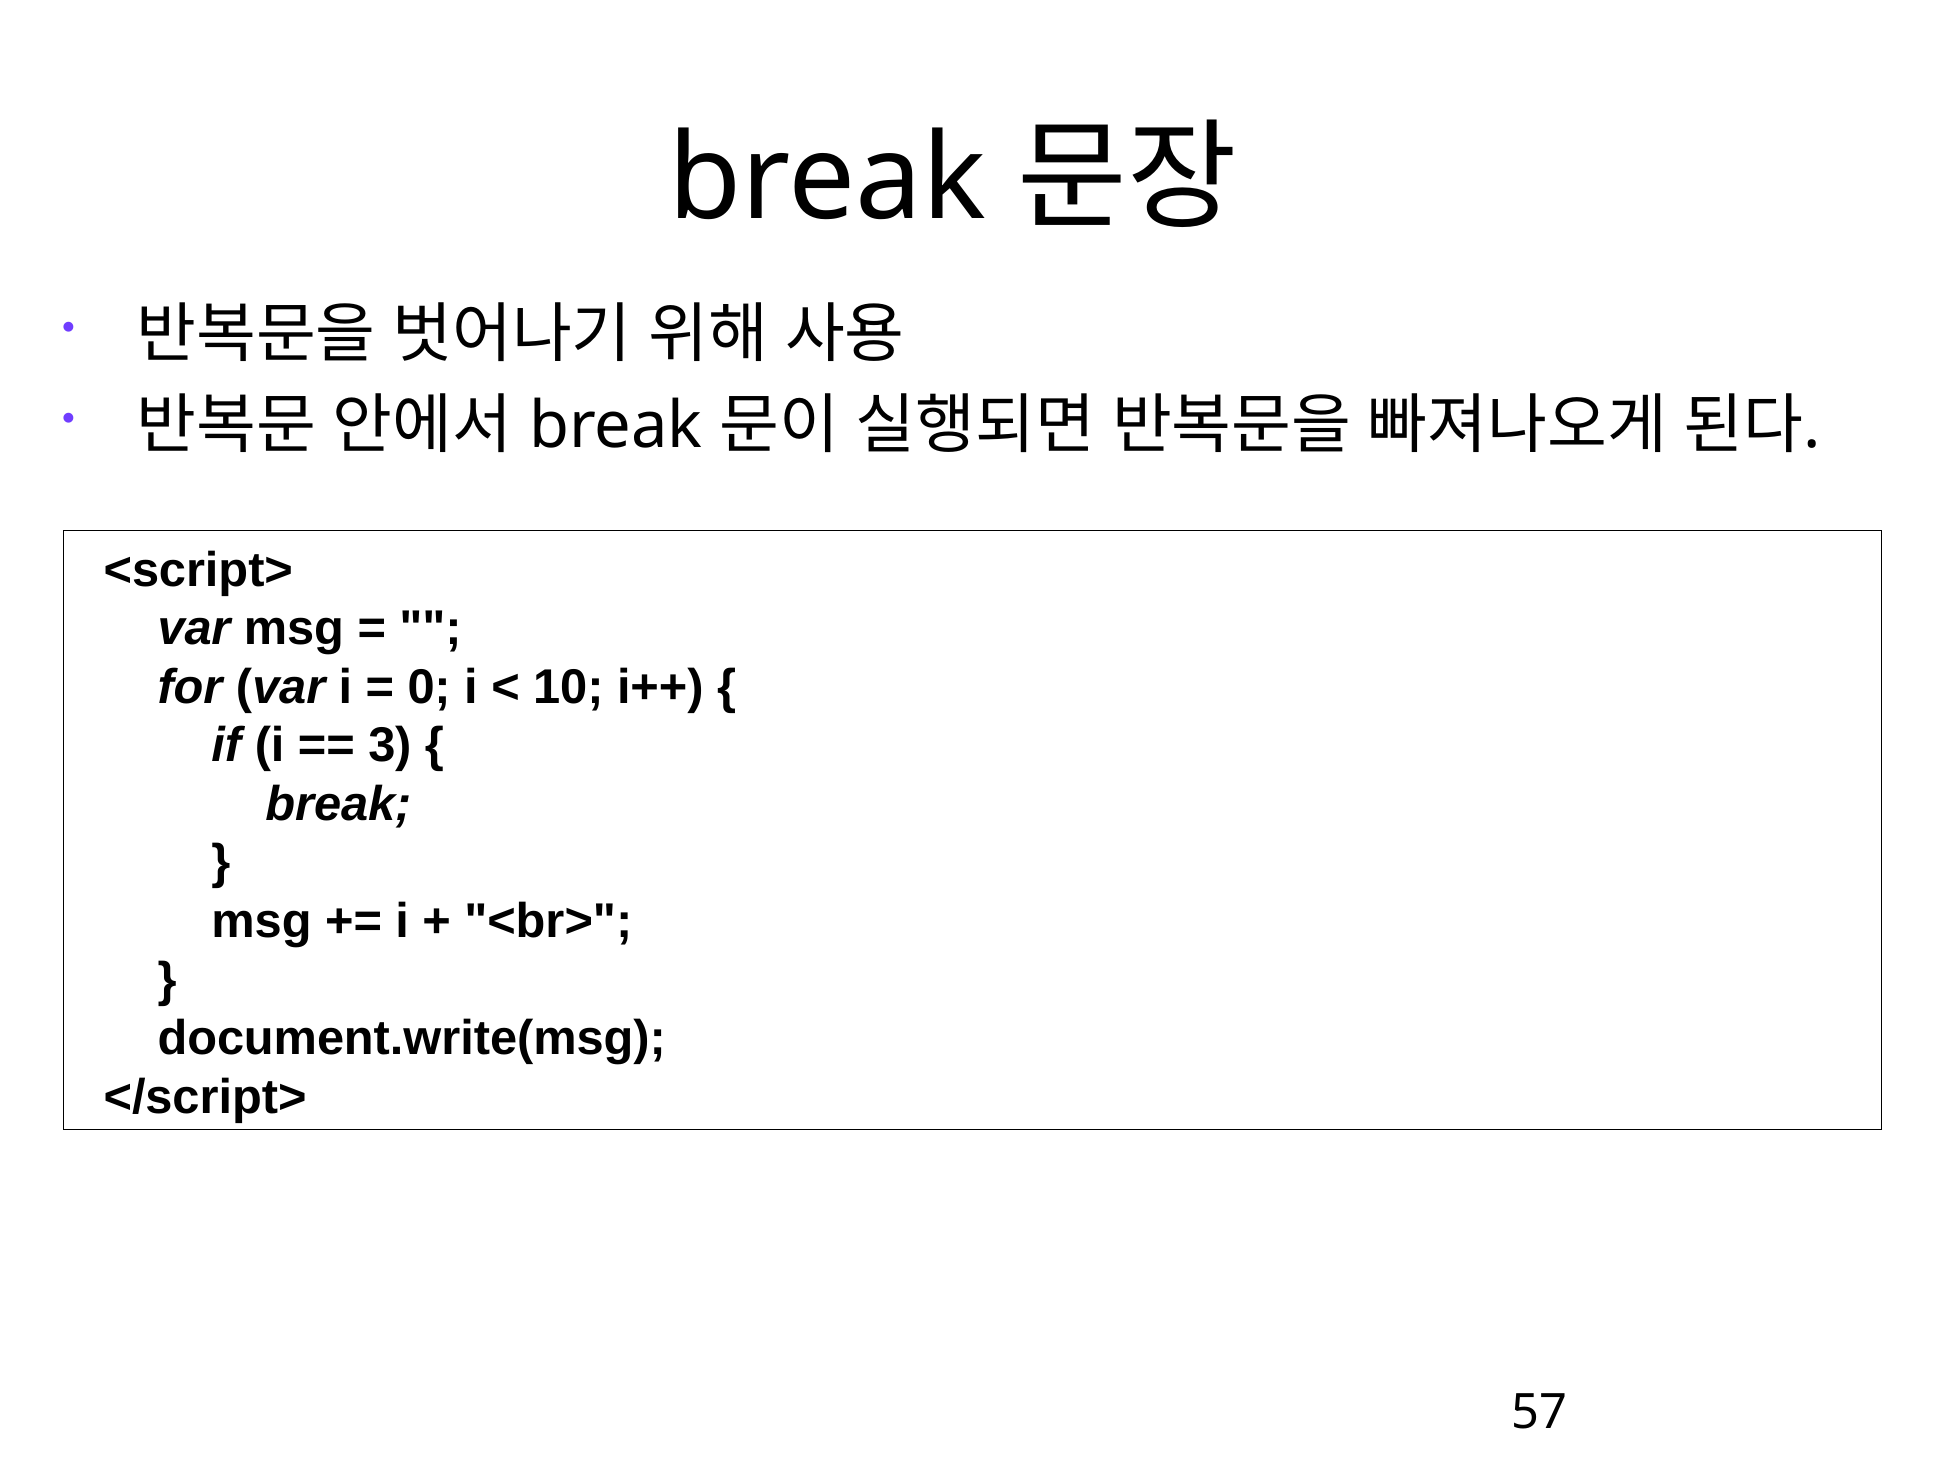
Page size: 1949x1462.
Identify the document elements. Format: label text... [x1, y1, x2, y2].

list 반복문을 벗어나기 위해 사용 반복문 안에서 break 문이 실행되면 반복문을 빠져나오게 된다. [48, 284, 1897, 1343]
title break 문장 [156, 92, 1749, 255]
text_box <script> var msg = ""; for (var i = 0; i < 10; i++) { if (i == 3) { break; } msg += i + "<br>"; } document.write(msg); </script> [63, 530, 1882, 1130]
slide_number <숫자> [1496, 1372, 1899, 1462]
